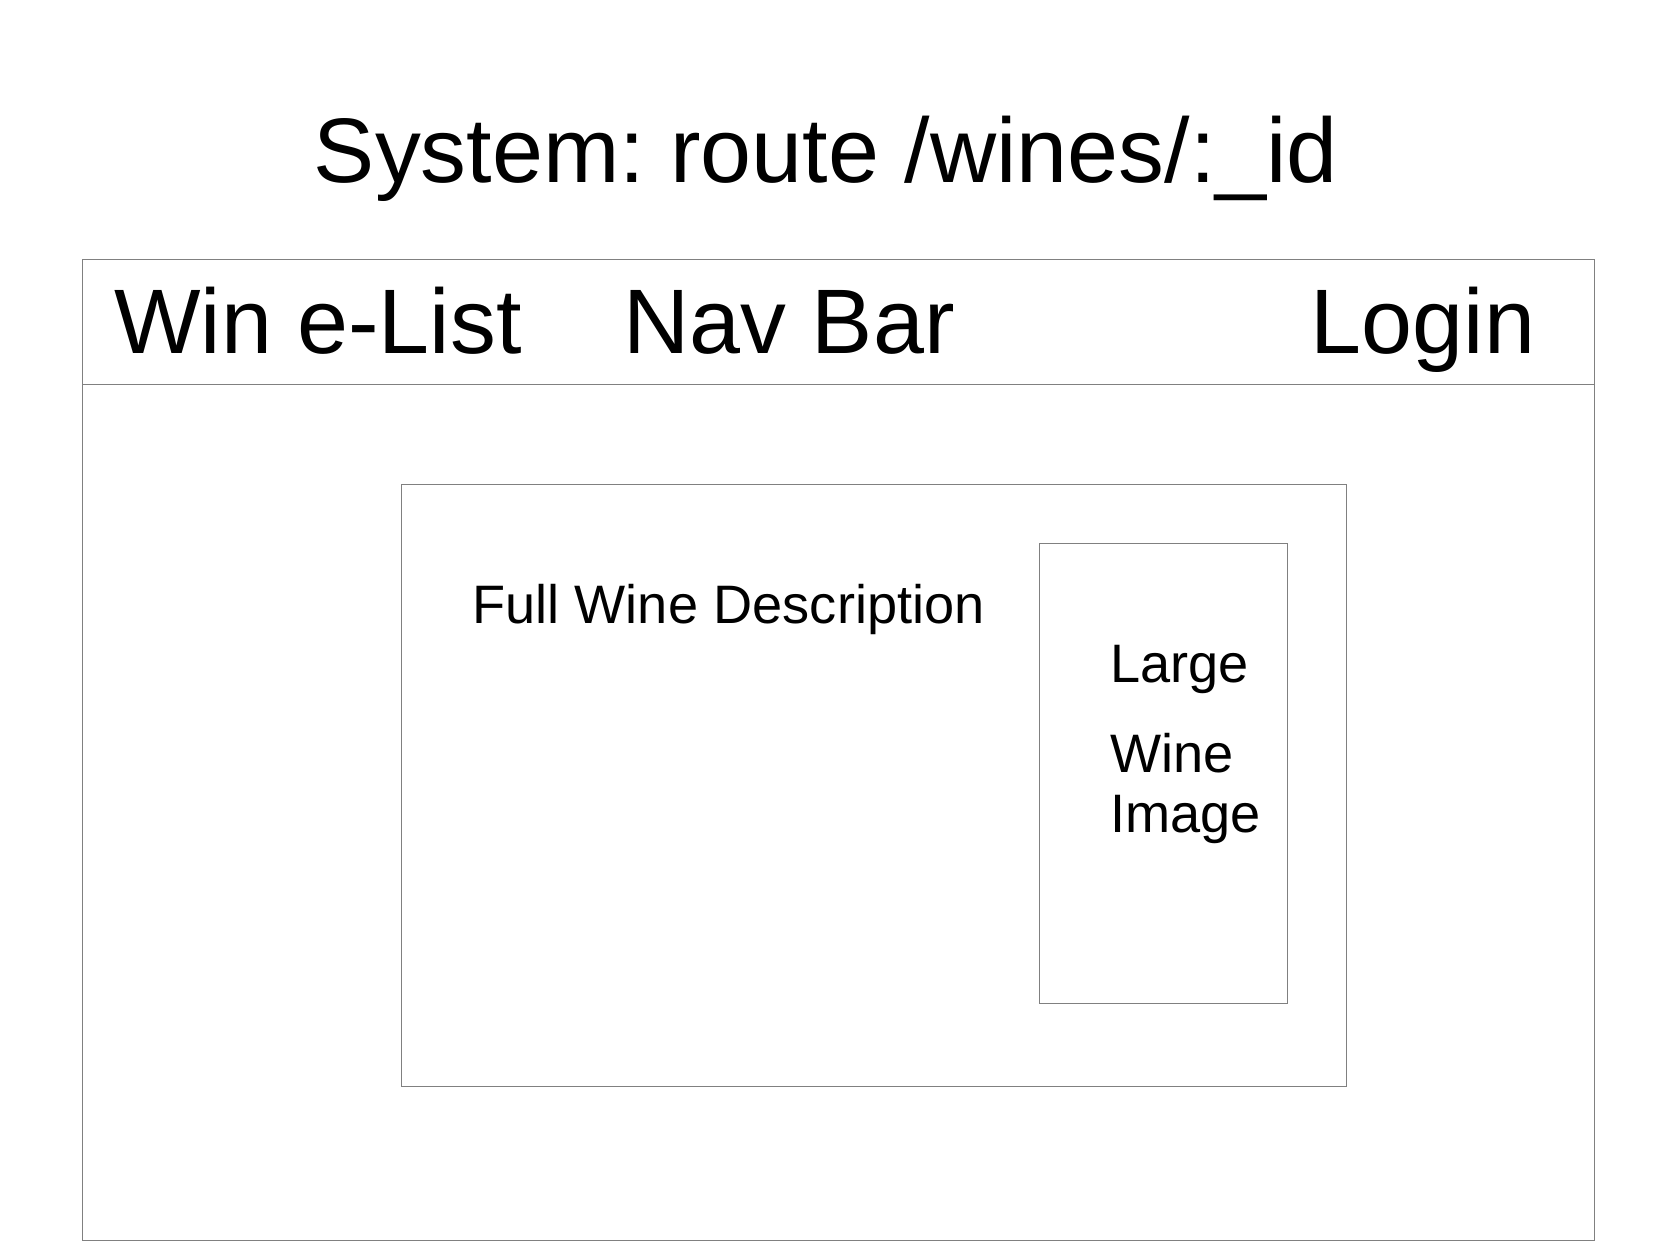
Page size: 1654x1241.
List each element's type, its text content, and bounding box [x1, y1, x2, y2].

list [82, 259, 1595, 1241]
title System: route /wines/:_id [82, 88, 1571, 213]
